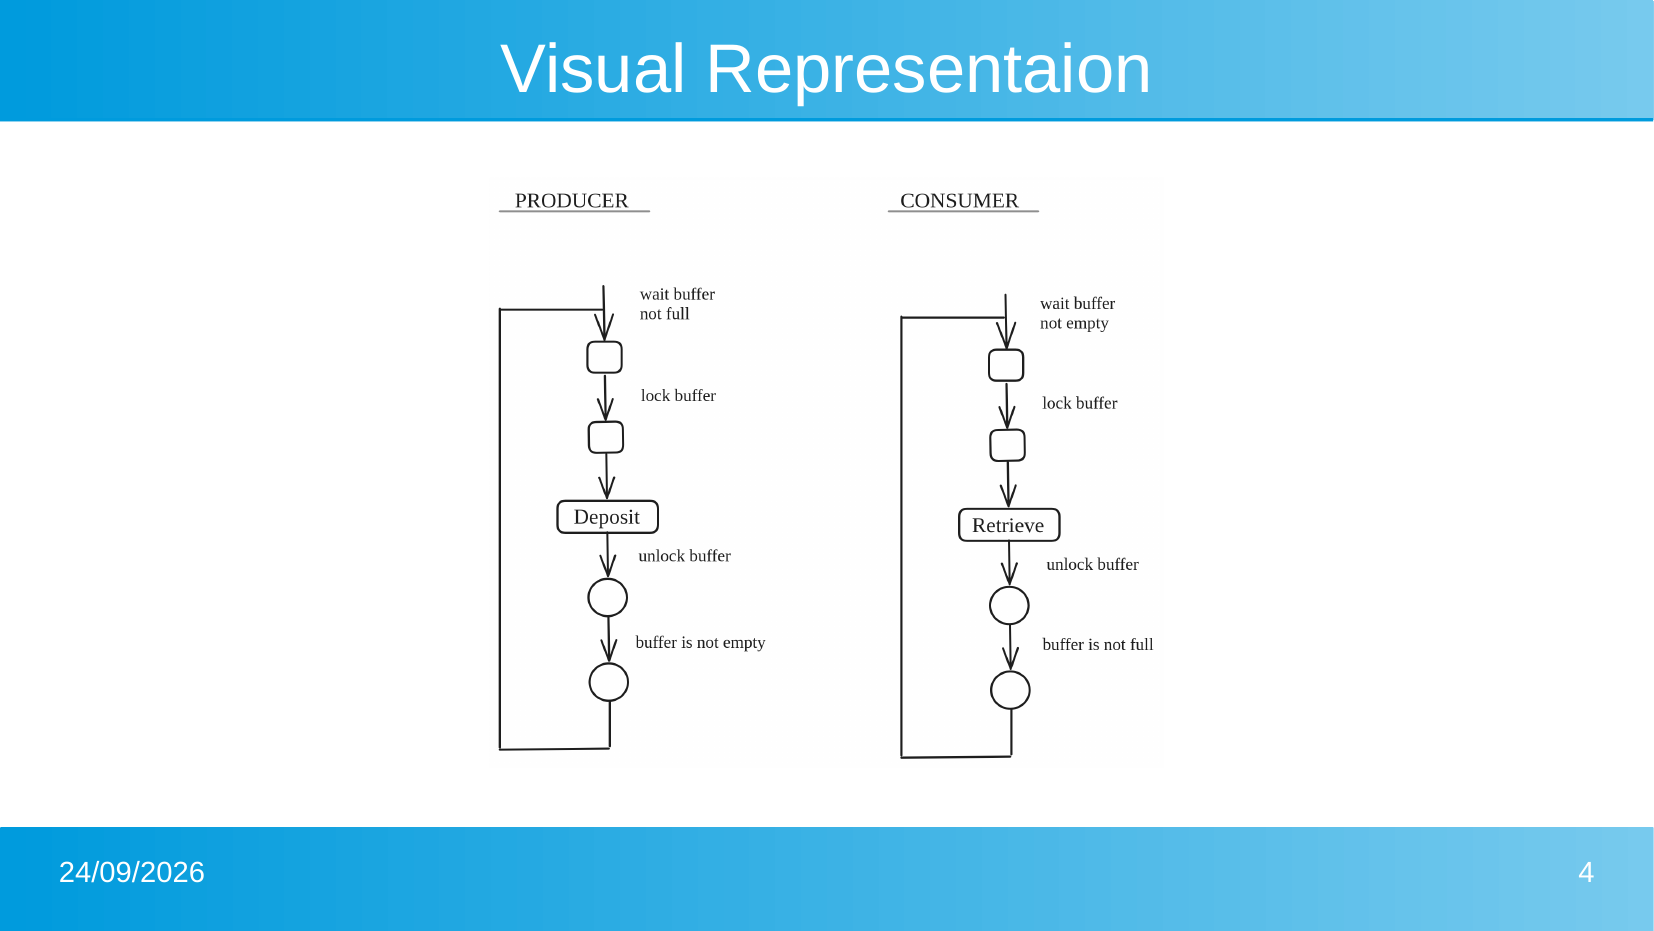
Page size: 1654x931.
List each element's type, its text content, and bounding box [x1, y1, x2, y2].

picture [489, 177, 1164, 768]
title Visual Representaion [59, 29, 1595, 108]
